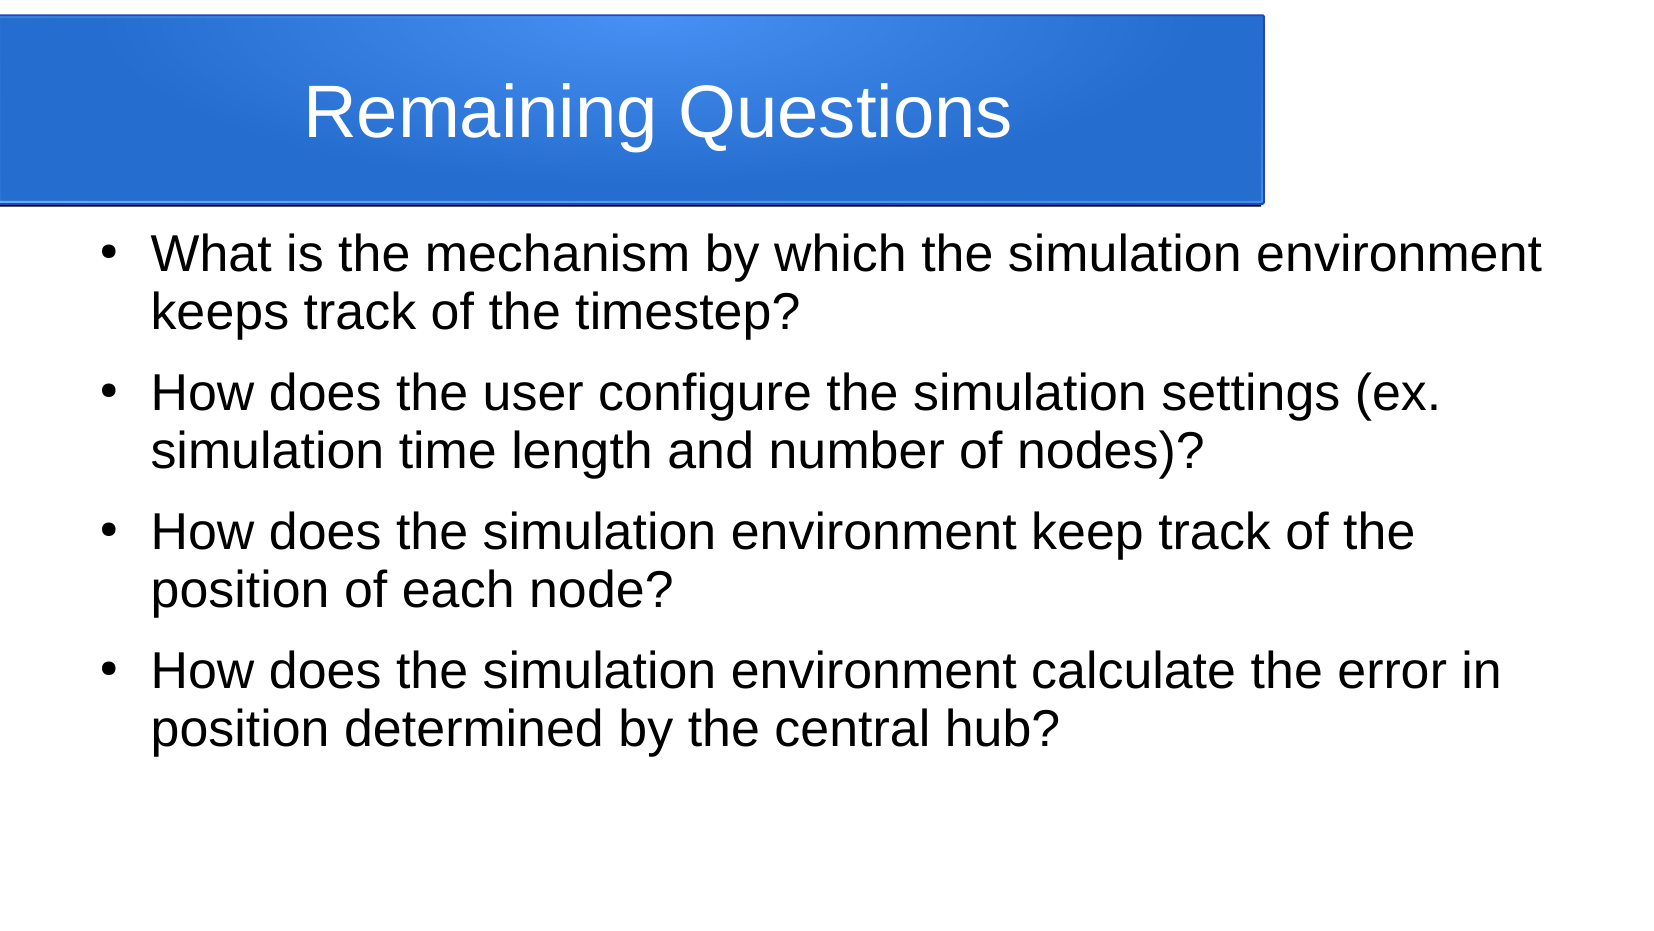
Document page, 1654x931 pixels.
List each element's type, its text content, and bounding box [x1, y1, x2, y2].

title Remaining Questions [82, 35, 1235, 189]
list What is the mechanism by which the simulation environment keeps track of the timestep? How does the user configure the simulation settings (ex. simulation time length and number of nodes)? How does the simulation environment keep track of the position of each node? How does the simulation environment calculate the error in position determined by the central hub? [82, 224, 1571, 764]
